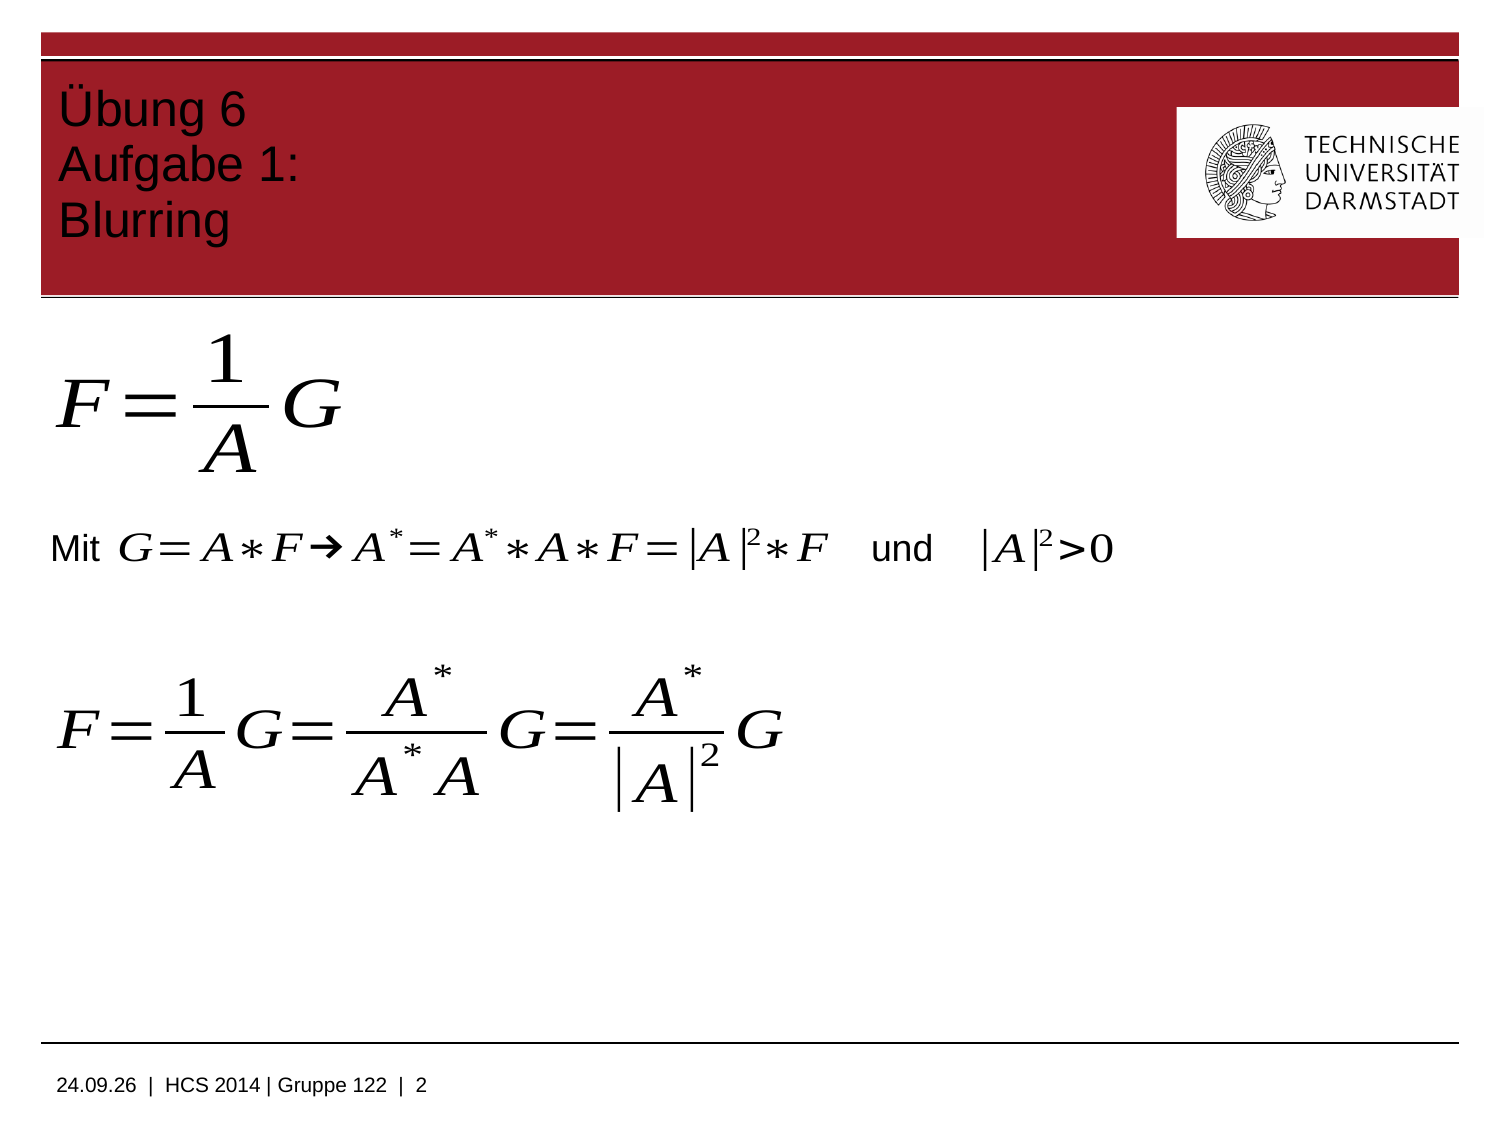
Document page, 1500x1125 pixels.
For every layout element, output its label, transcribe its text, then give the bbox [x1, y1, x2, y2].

picture [1176, 107, 1484, 238]
text_box Mit [35, 519, 308, 577]
chart [104, 522, 843, 575]
chart [35, 655, 802, 819]
chart [29, 319, 365, 491]
text_box und [856, 519, 957, 577]
chart [962, 523, 1127, 576]
title Übung 6 Aufgabe 1: Blurring [59, 80, 1149, 249]
